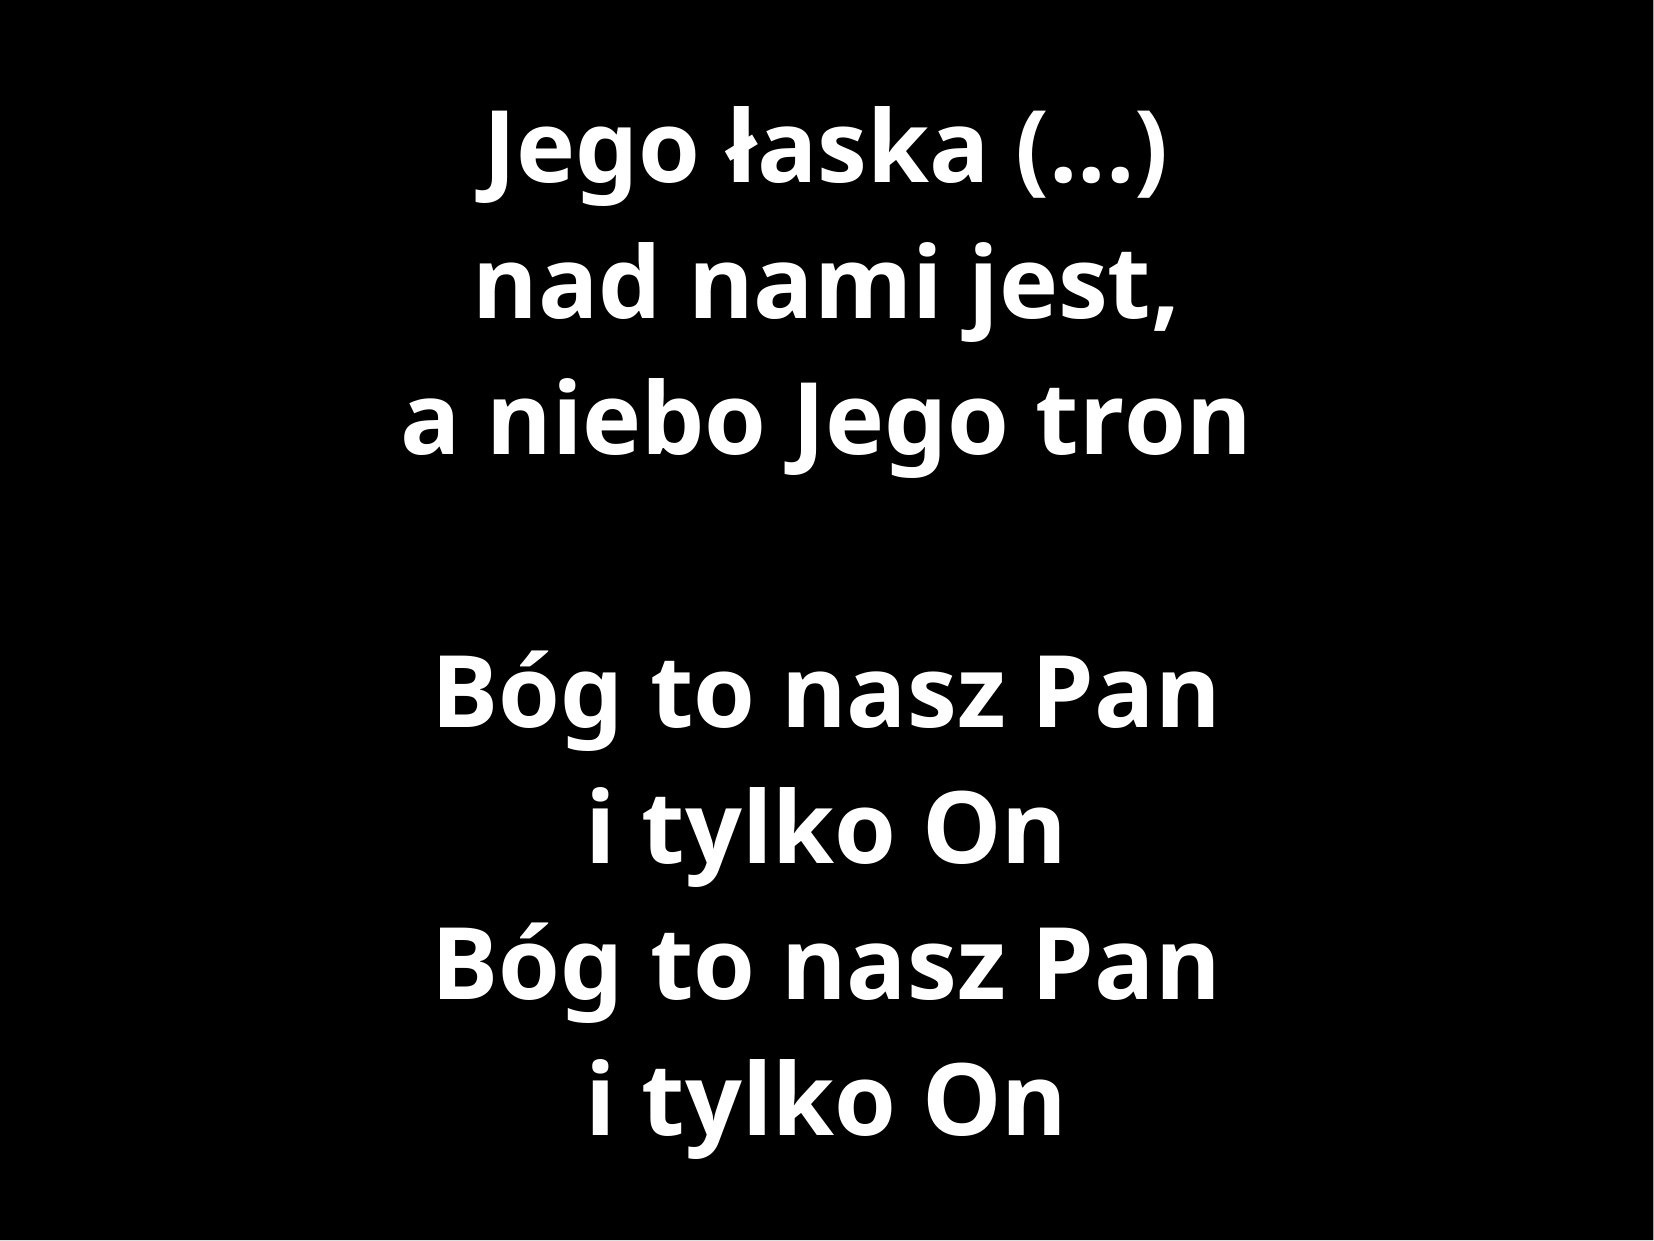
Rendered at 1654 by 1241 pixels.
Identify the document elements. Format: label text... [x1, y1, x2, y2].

title Jego łaska (...) nad nami jest, a niebo Jego tron Bóg to nasz Pan i tylko On Bóg to nasz Pan i tylko On [0, 0, 1654, 1241]
